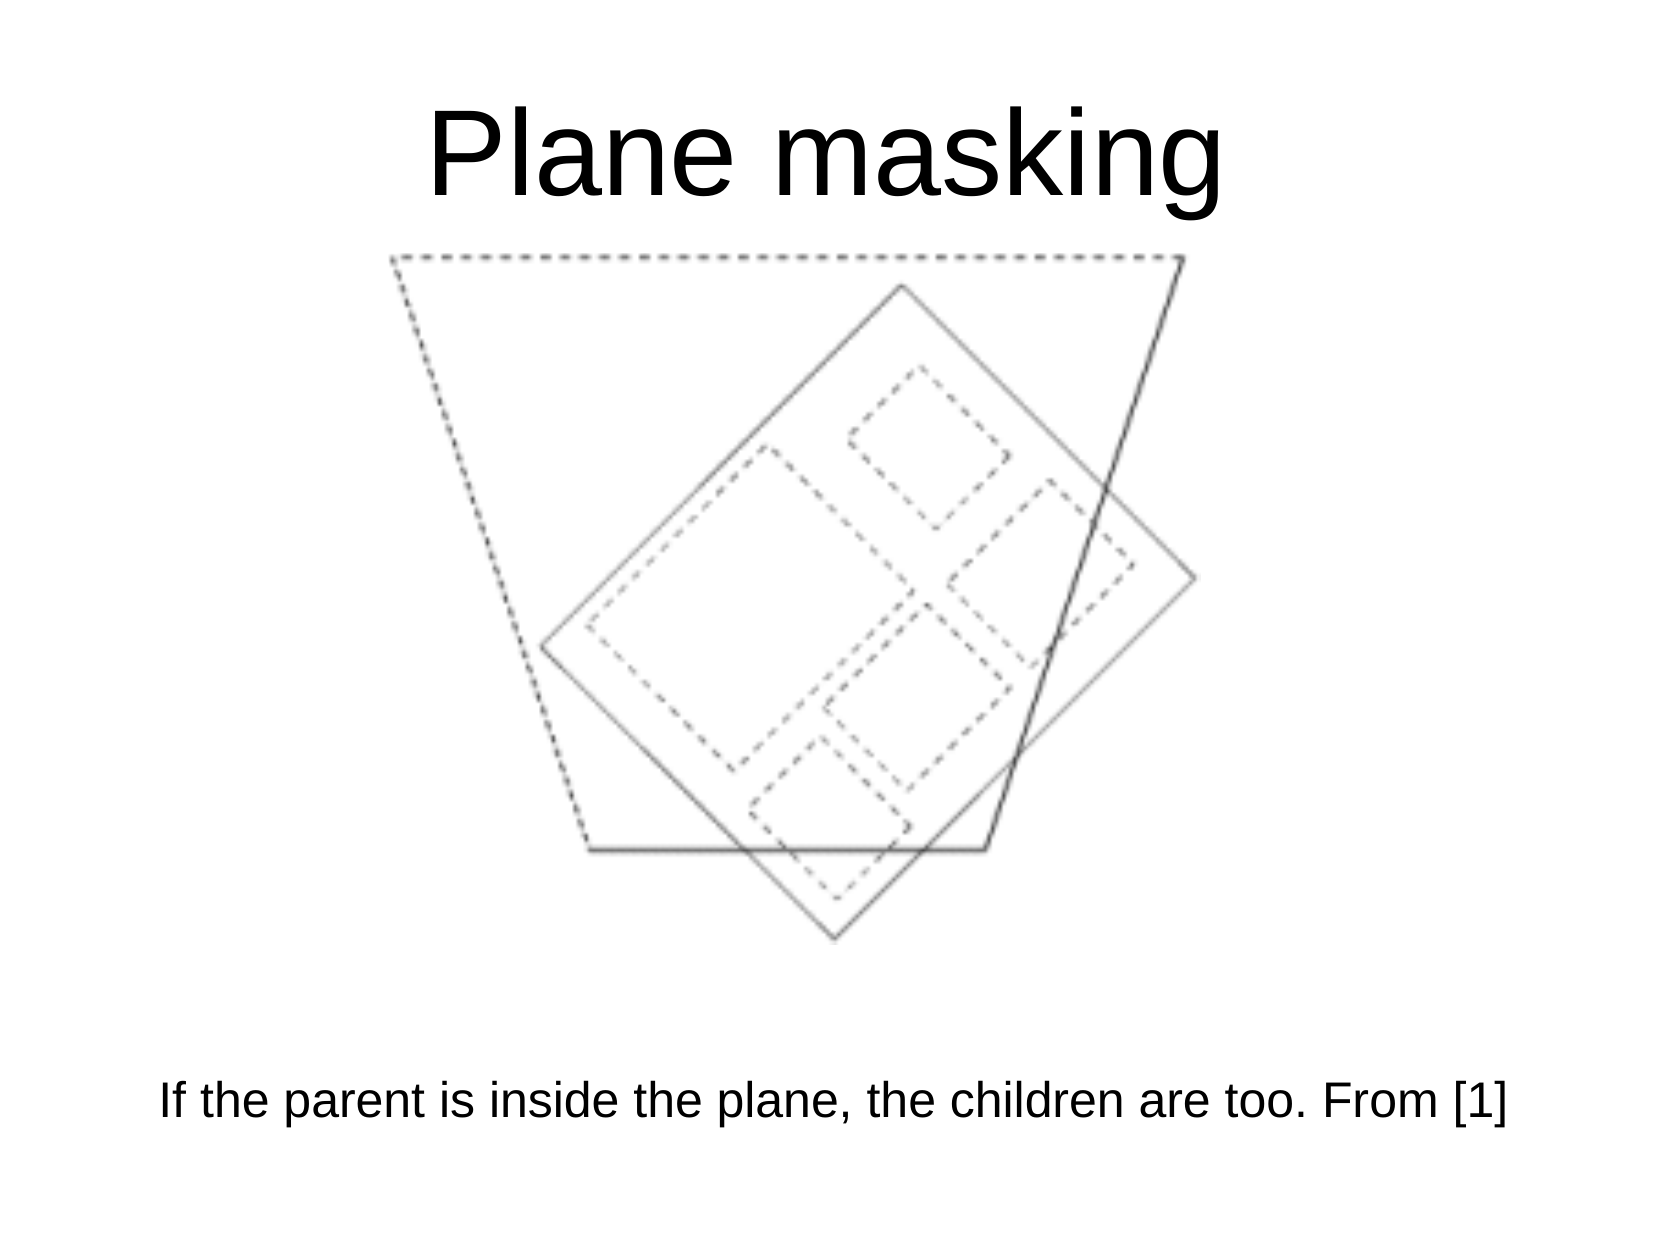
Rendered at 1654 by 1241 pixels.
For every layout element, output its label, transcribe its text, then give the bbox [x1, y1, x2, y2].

title Plane masking [82, 49, 1571, 257]
text_box If the parent is inside the plane, the children are too. From [1] [143, 1065, 1525, 1159]
picture [388, 253, 1201, 946]
